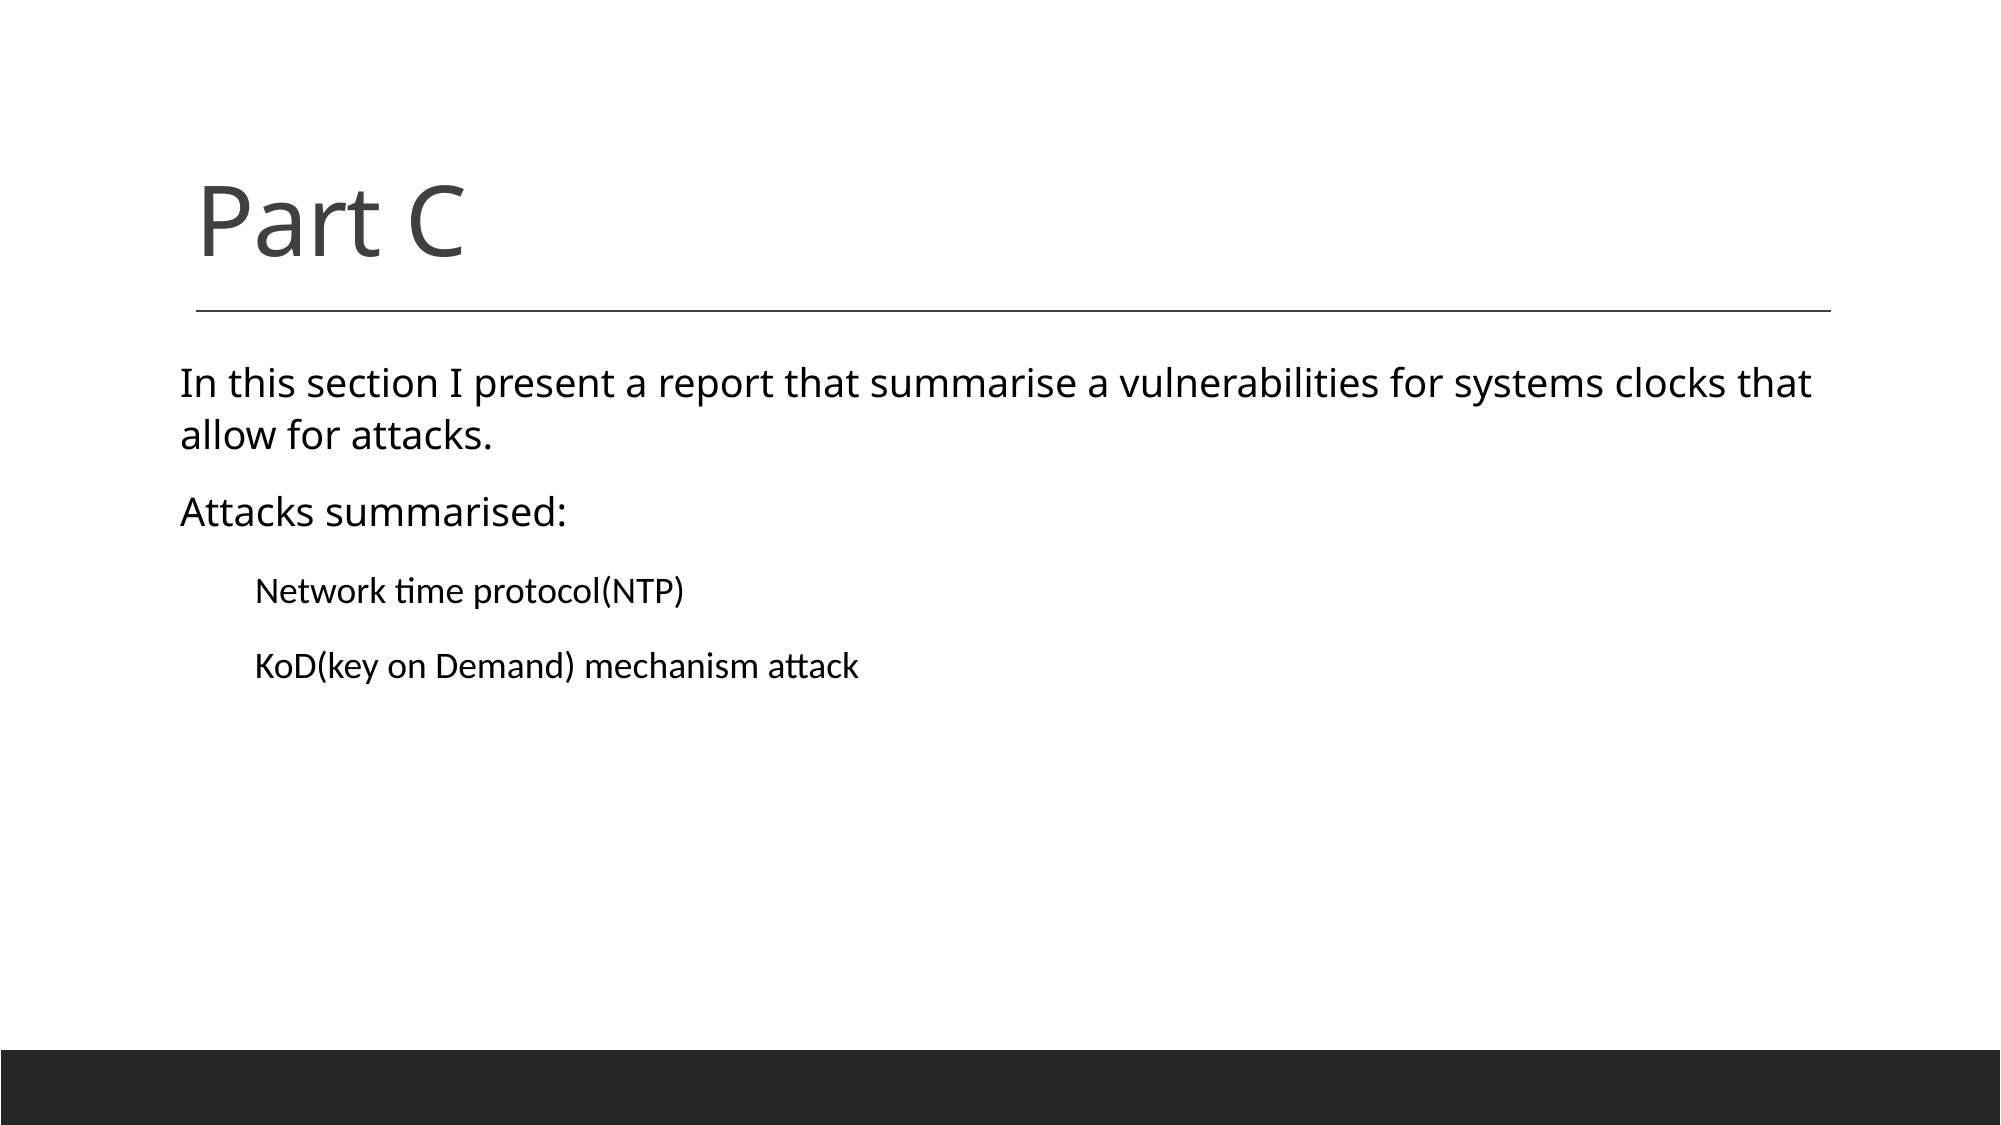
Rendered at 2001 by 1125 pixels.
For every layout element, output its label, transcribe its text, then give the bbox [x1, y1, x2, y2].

list In this section I present a report that summarise a vulnerabilities for systems clocks that allow for attacks. Attacks summarised: Network time protocol(NTP) KoD(key on Demand) mechanism attack [180, 345, 1831, 963]
title Part C [180, 47, 1831, 286]
